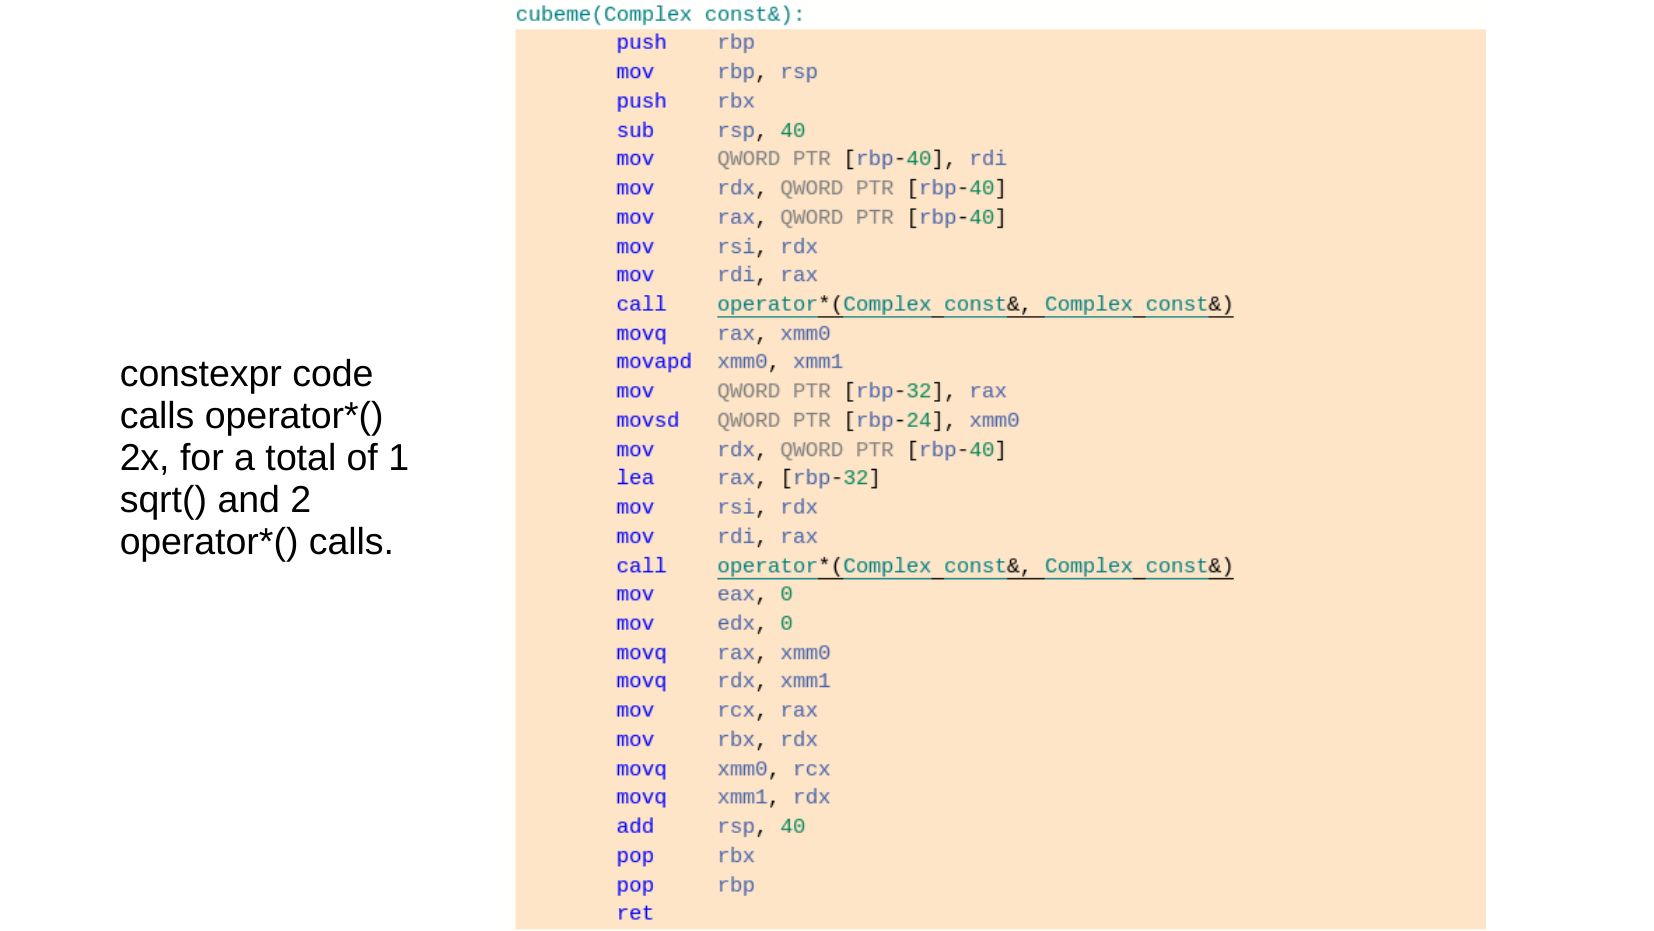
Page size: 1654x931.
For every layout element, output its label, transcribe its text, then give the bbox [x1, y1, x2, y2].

picture [499, 0, 1486, 931]
text_box constexpr code calls operator*() 2x, for a total of 1 sqrt() and 2 operator*() calls. [105, 345, 451, 570]
